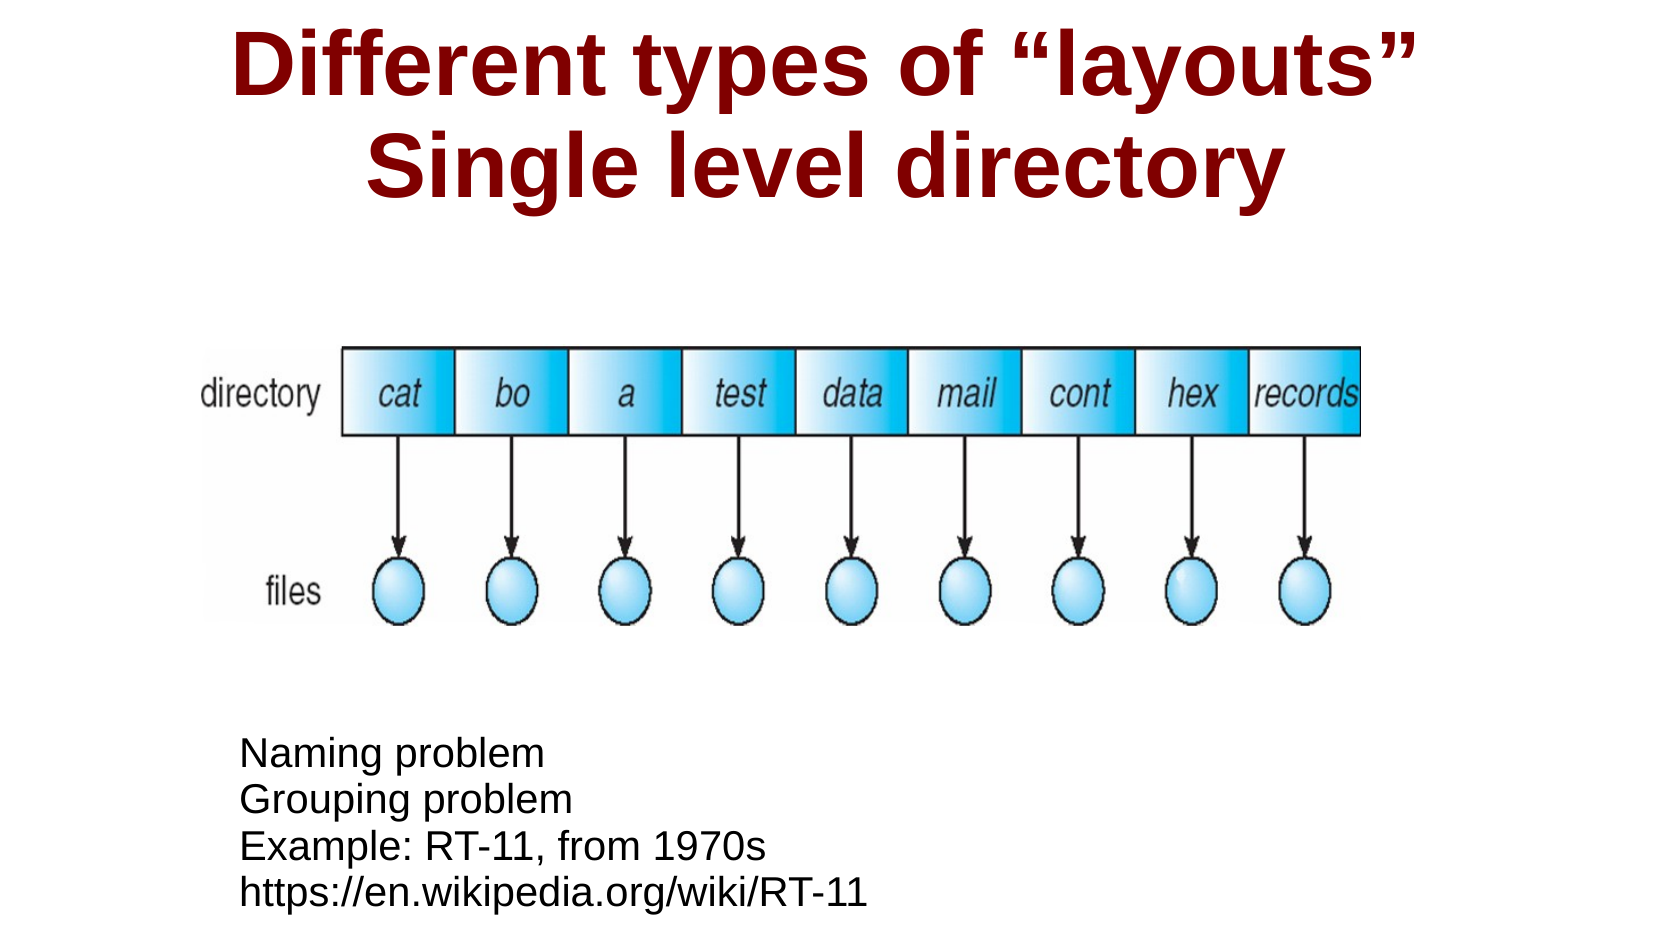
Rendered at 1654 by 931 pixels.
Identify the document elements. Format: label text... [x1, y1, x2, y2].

picture [200, 344, 1361, 628]
text_box Naming problem Grouping problem Example: RT-11, from 1970s https://en.wikipedia.org/wiki/RT-11 [224, 722, 1359, 931]
title Different types of “layouts” Single level directory [82, 12, 1571, 218]
